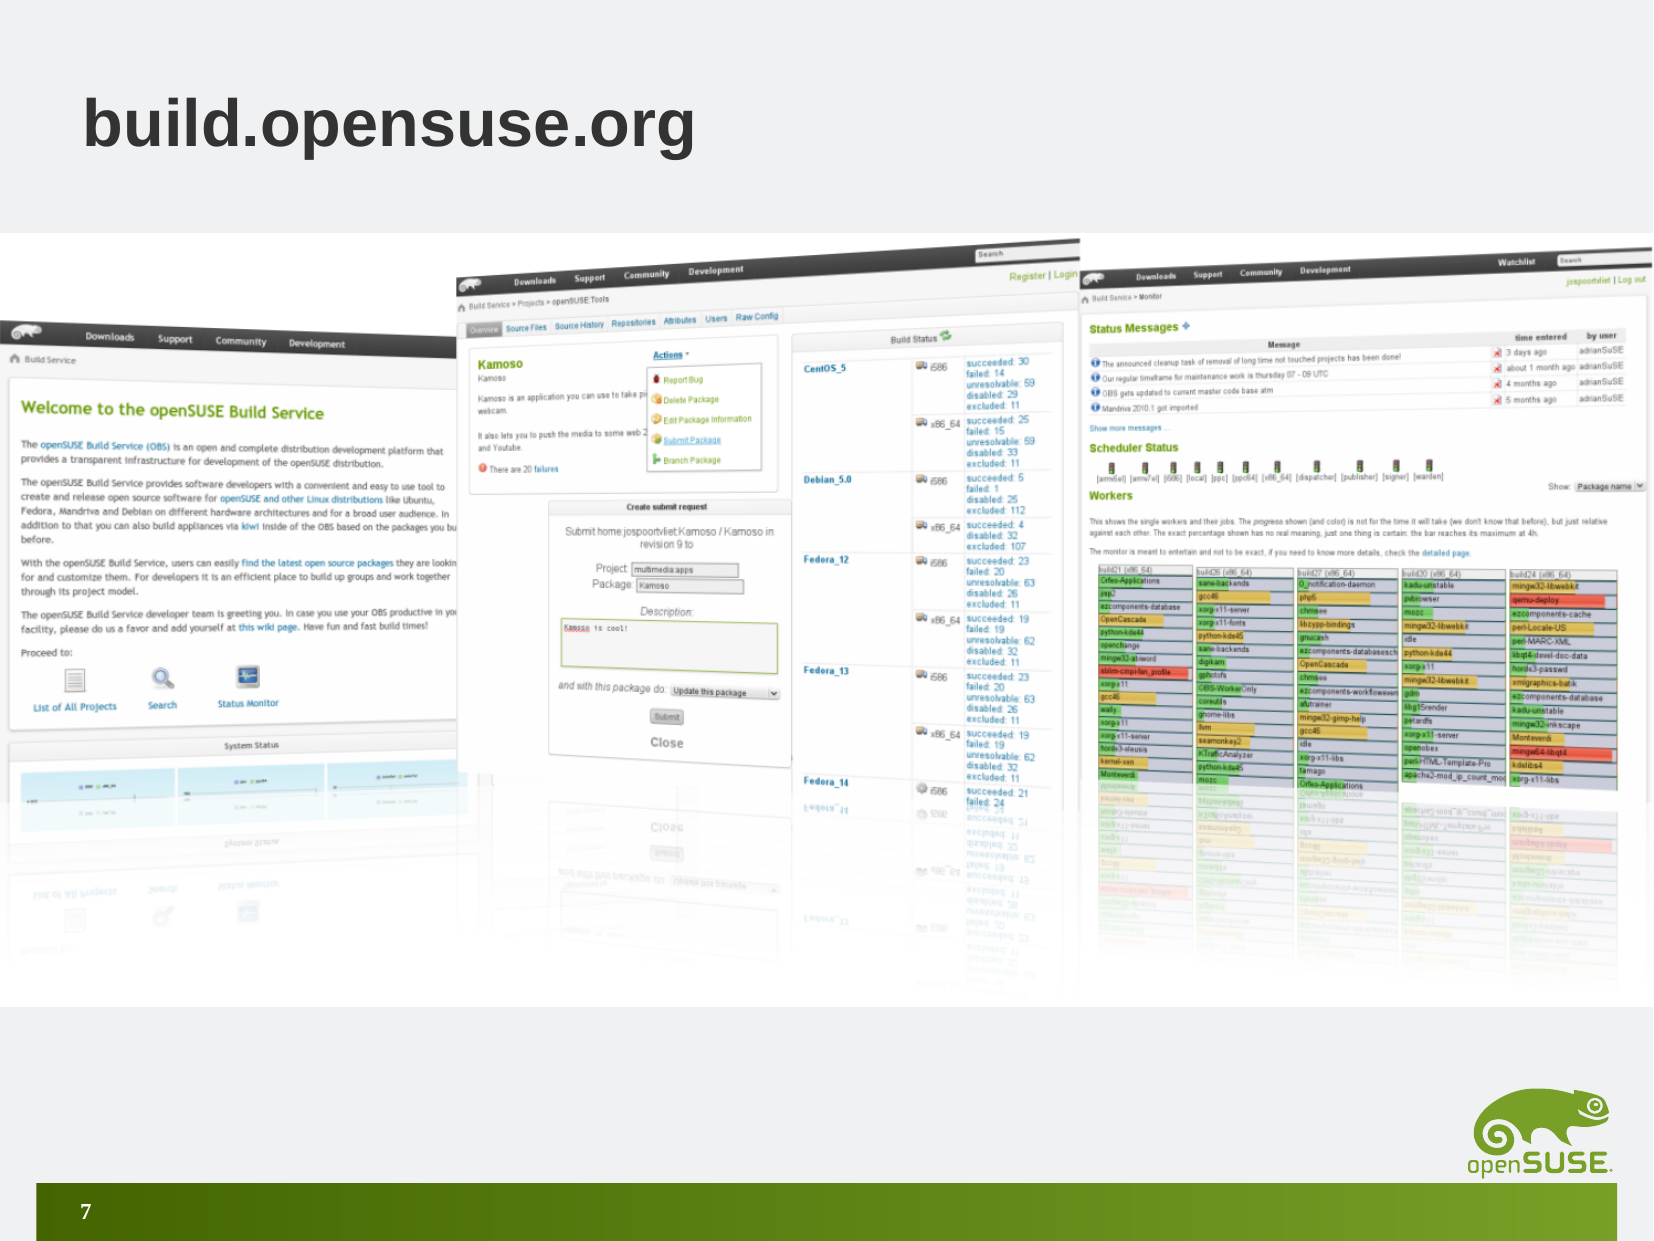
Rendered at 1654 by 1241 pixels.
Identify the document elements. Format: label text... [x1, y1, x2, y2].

picture [0, 0, 1654, 1241]
title build.opensuse.org [82, 49, 1571, 198]
